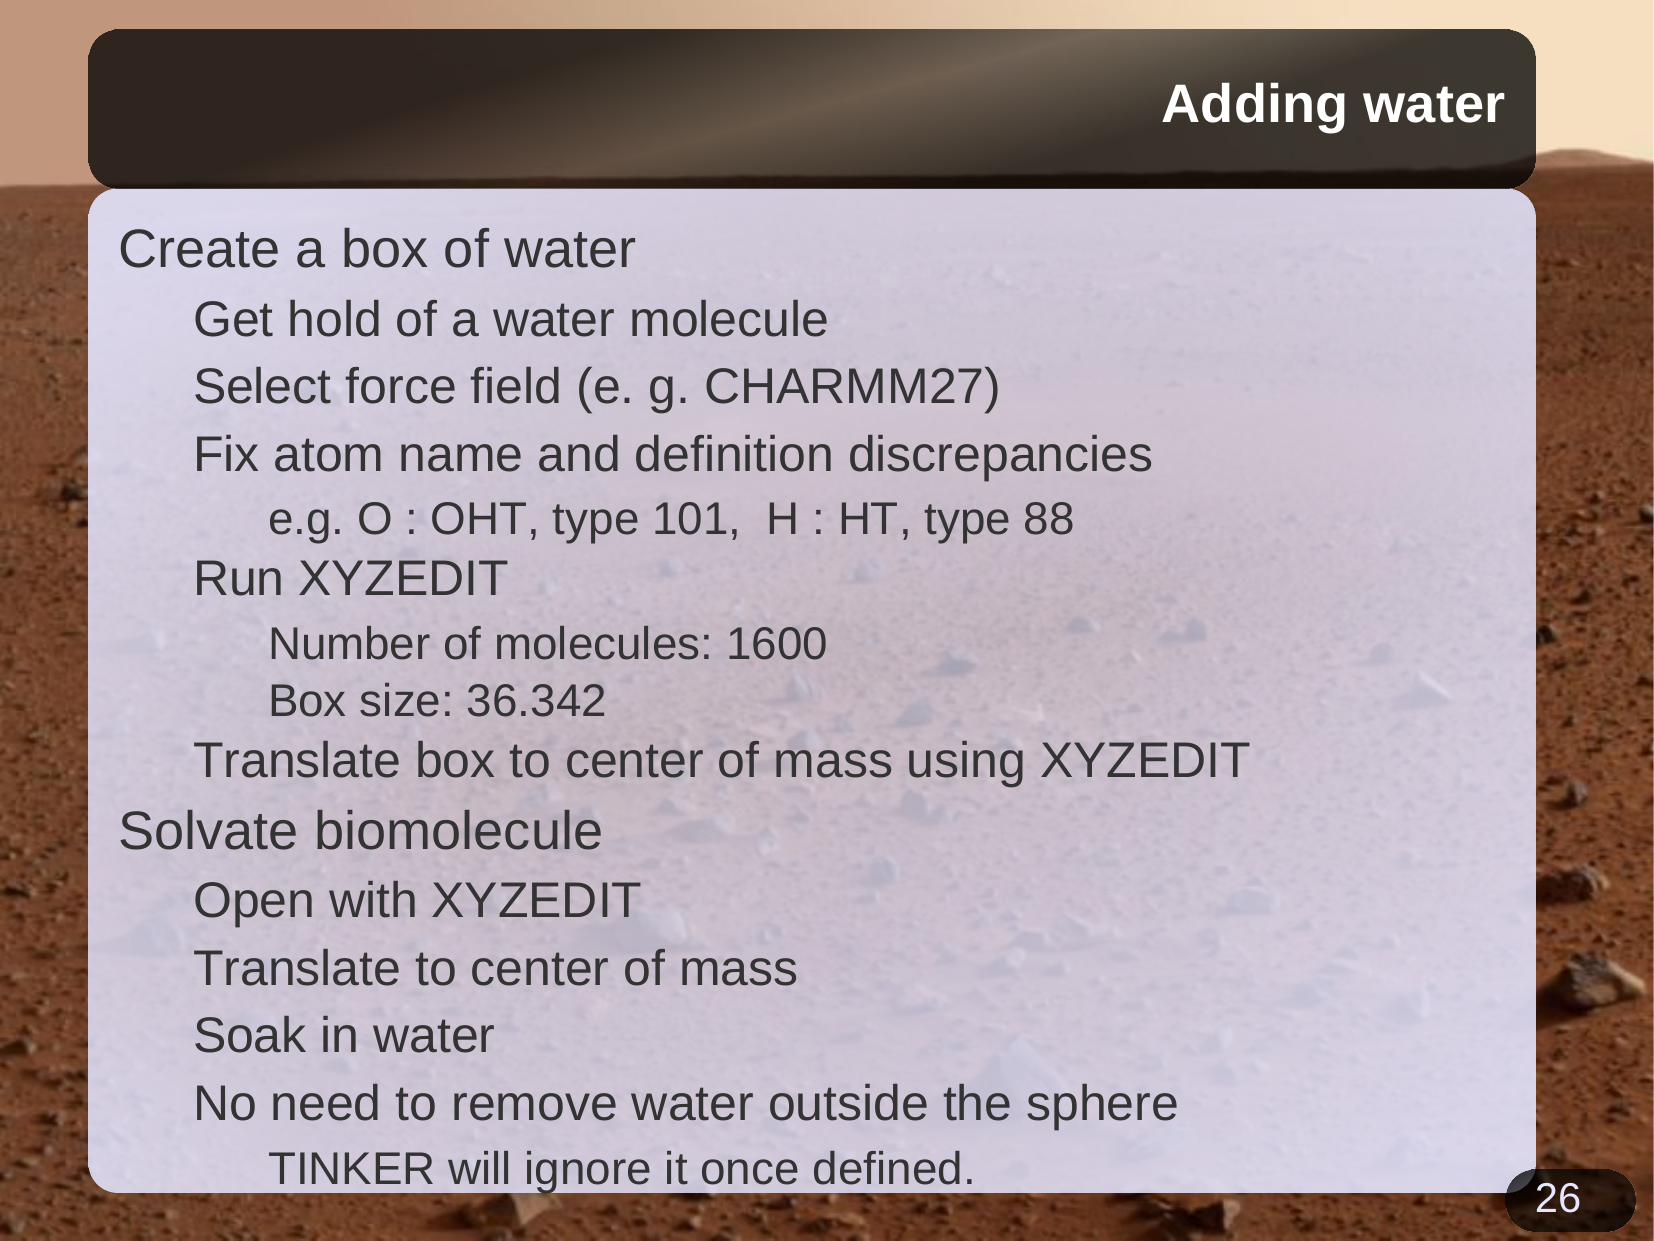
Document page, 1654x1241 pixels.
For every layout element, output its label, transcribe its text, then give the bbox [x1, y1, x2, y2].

picture [0, 0, 1654, 1241]
title Adding water [118, 59, 1506, 148]
list Create a box of water Get hold of a water molecule Select force field (e. g. CHARMM27) Fix atom name and definition discrepancies e.g. O : OHT, type 101, H : HT, type 88 Run XYZEDIT Number of molecules: 1600 Box size: 36.342 Translate box to center of mass using XYZEDIT Solvate biomolecule Open with XYZEDIT Translate to center of mass Soak in water No need to remove water outside the sphere TINKER will ignore it once defined. [118, 218, 1477, 1195]
